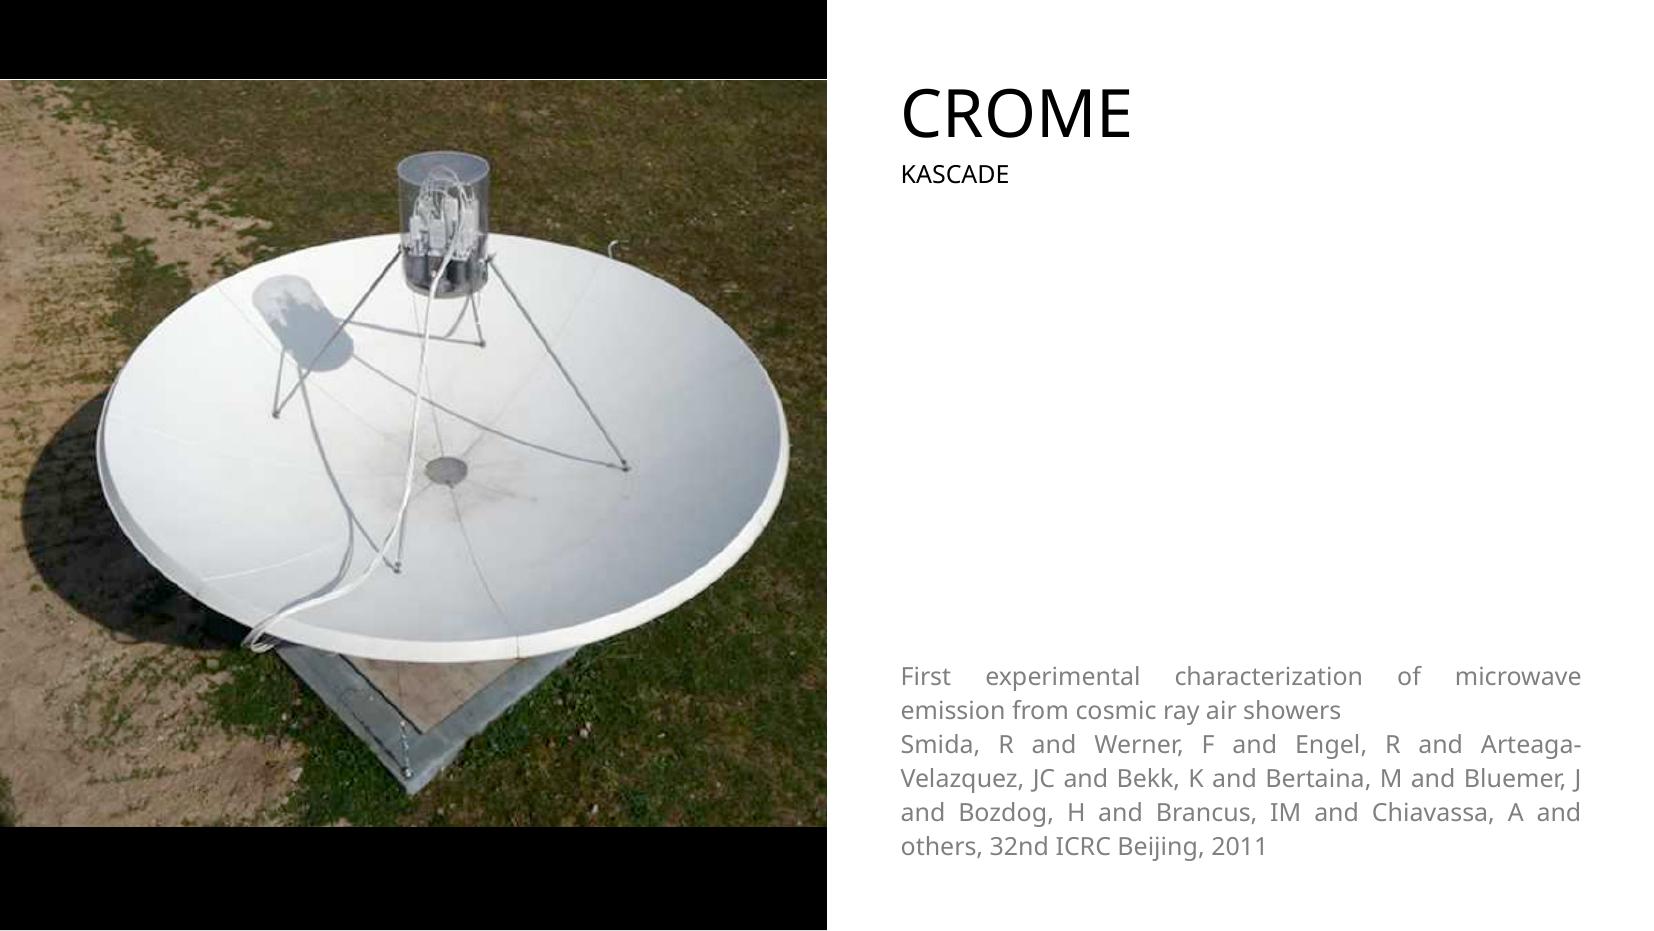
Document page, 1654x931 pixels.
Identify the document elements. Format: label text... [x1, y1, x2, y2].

text_box CROME KASCADE [885, 59, 1574, 241]
text_box [0, 0, 827, 79]
picture [0, 79, 827, 827]
text_box [0, 827, 827, 931]
text_box First experimental characterization of microwave emission from cosmic ray air showers Smida, R and Werner, F and Engel, R and Arteaga-Velazquez, JC and Bekk, K and Bertaina, M and Bluemer, J and Bozdog, H and Brancus, IM and Chiavassa, A and others, 32nd ICRC Beijing, 2011 [885, 651, 1598, 917]
